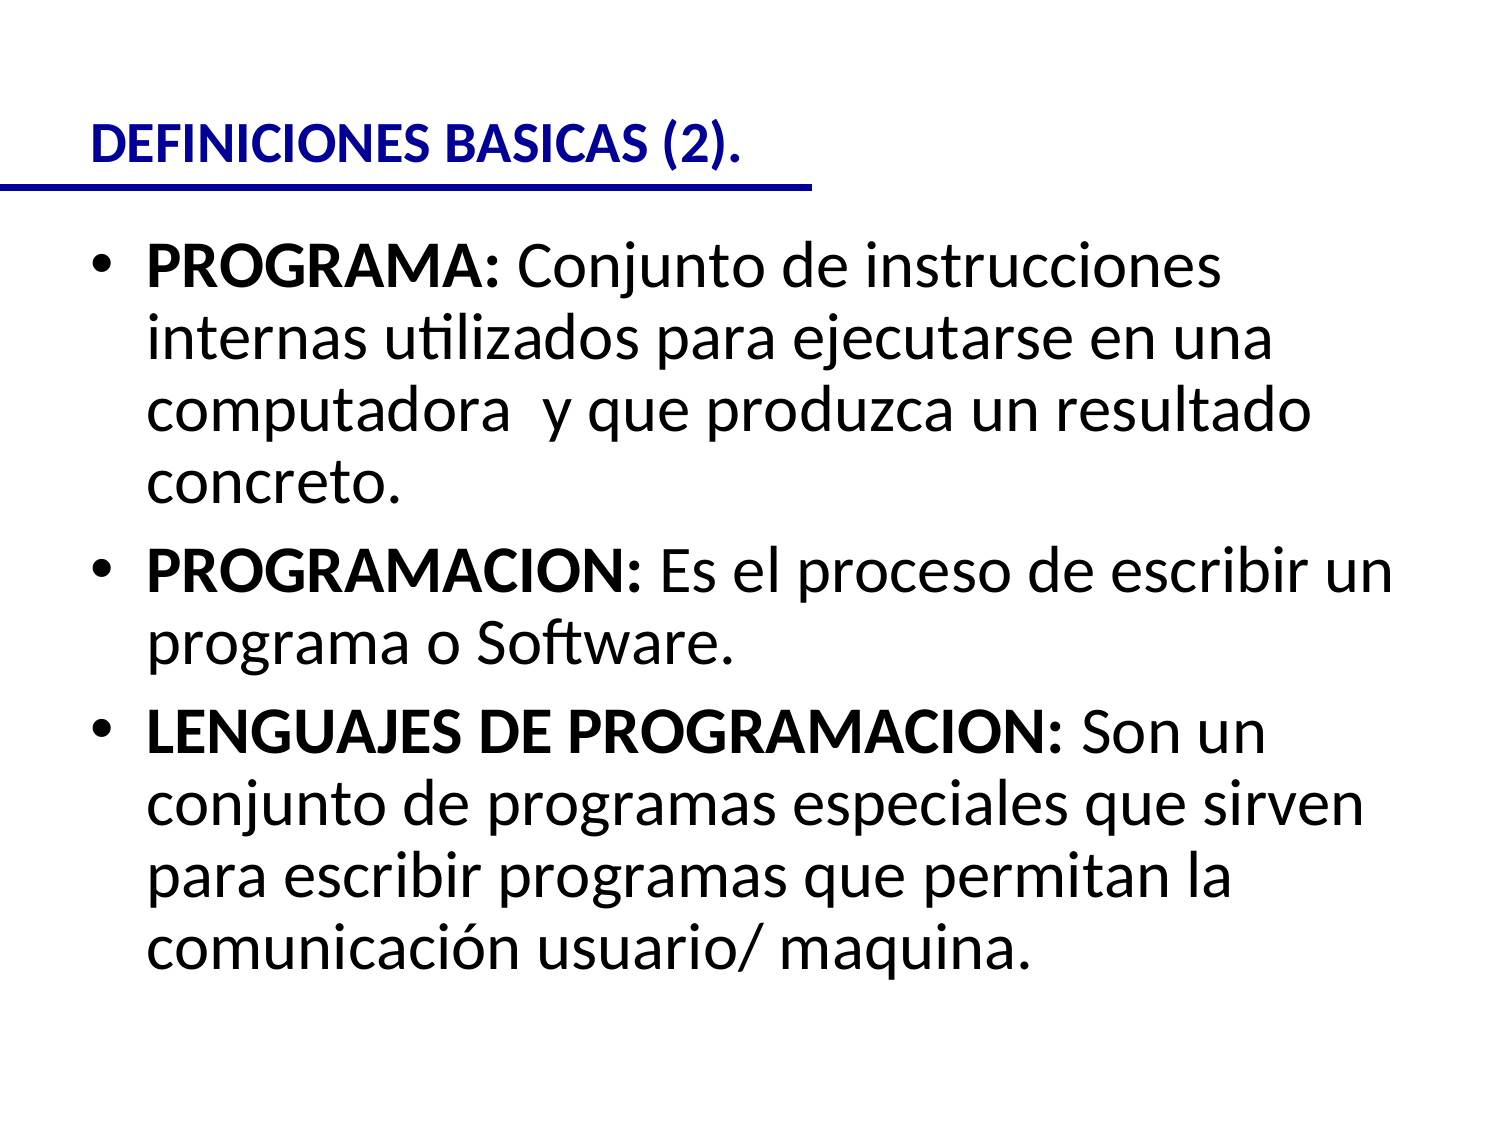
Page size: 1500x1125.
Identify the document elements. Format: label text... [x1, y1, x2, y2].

title DEFINICIONES BASICAS (2). [75, 45, 1426, 222]
list PROGRAMA: Conjunto de instrucciones internas utilizados para ejecutarse en una computadora y que produzca un resultado concreto. PROGRAMACION: Es el proceso de escribir un programa o Software. LENGUAJES DE PROGRAMACION: Son un conjunto de programas especiales que sirven para escribir programas que permitan la comunicación usuario/ maquina. [75, 222, 1426, 1005]
